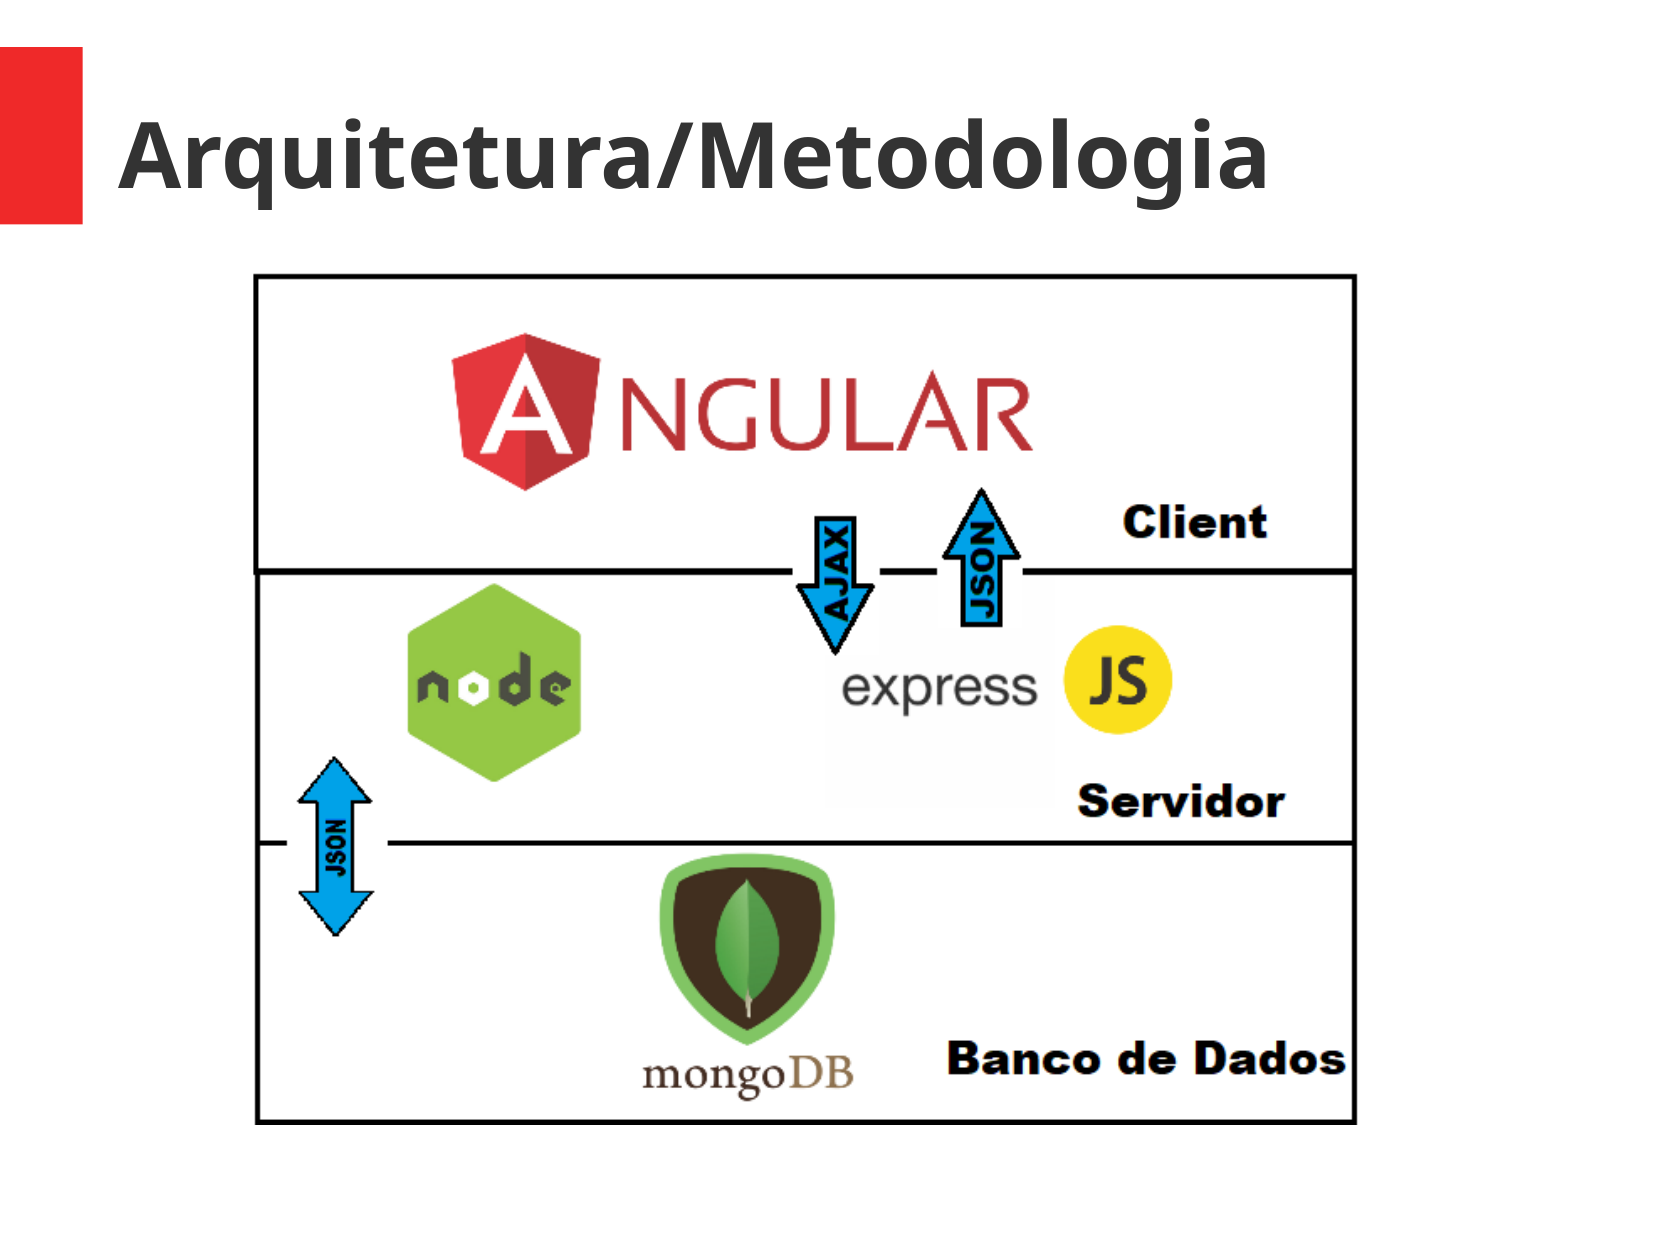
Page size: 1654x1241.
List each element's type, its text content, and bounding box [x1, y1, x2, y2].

title Arquitetura/Metodologia [118, 49, 1571, 257]
picture [252, 271, 1359, 1125]
